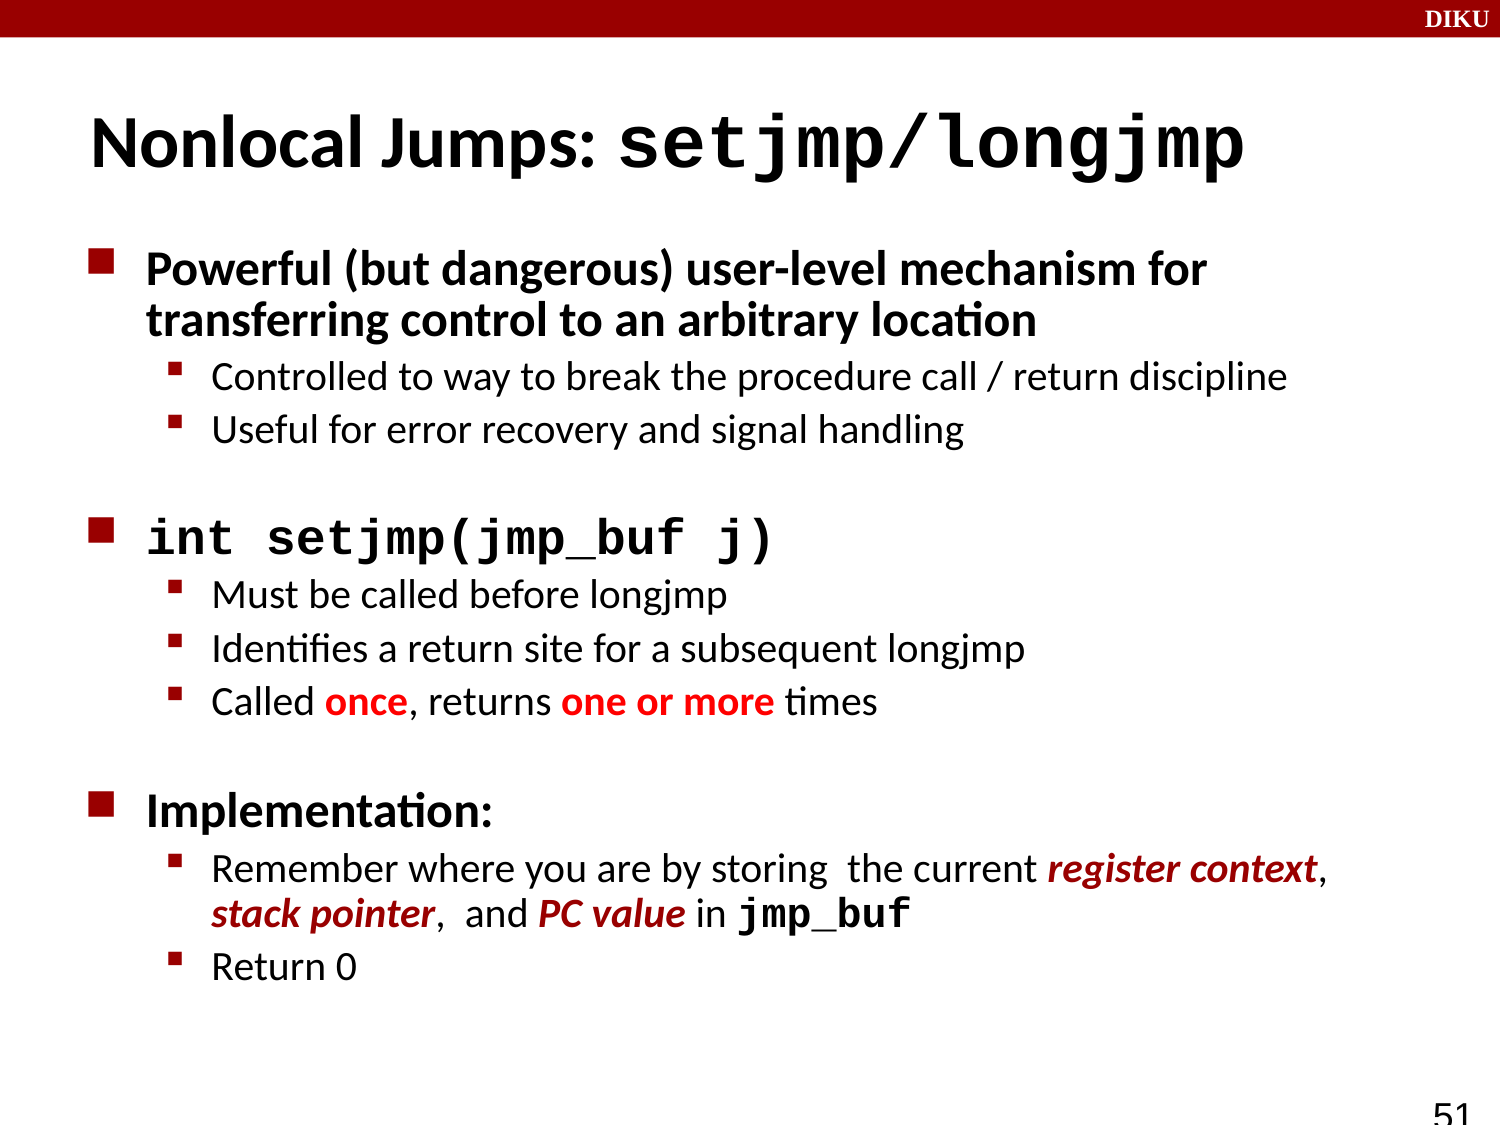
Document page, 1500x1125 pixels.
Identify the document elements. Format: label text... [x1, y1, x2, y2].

text_box Nonlocal Jumps: setjmp/longjmp [75, 62, 1475, 213]
text_box Powerful (but dangerous) user-level mechanism for transferring control to an arbitrary location Controlled to way to break the procedure call / return discipline Useful for error recovery and signal handling int setjmp(jmp_buf j) Must be called before longjmp Identifies a return site for a subsequent longjmp Called once, returns one or more times Implementation: Remember where you are by storing the current register context, stack pointer, and PC value in jmp_buf Return 0 [74, 236, 1438, 975]
